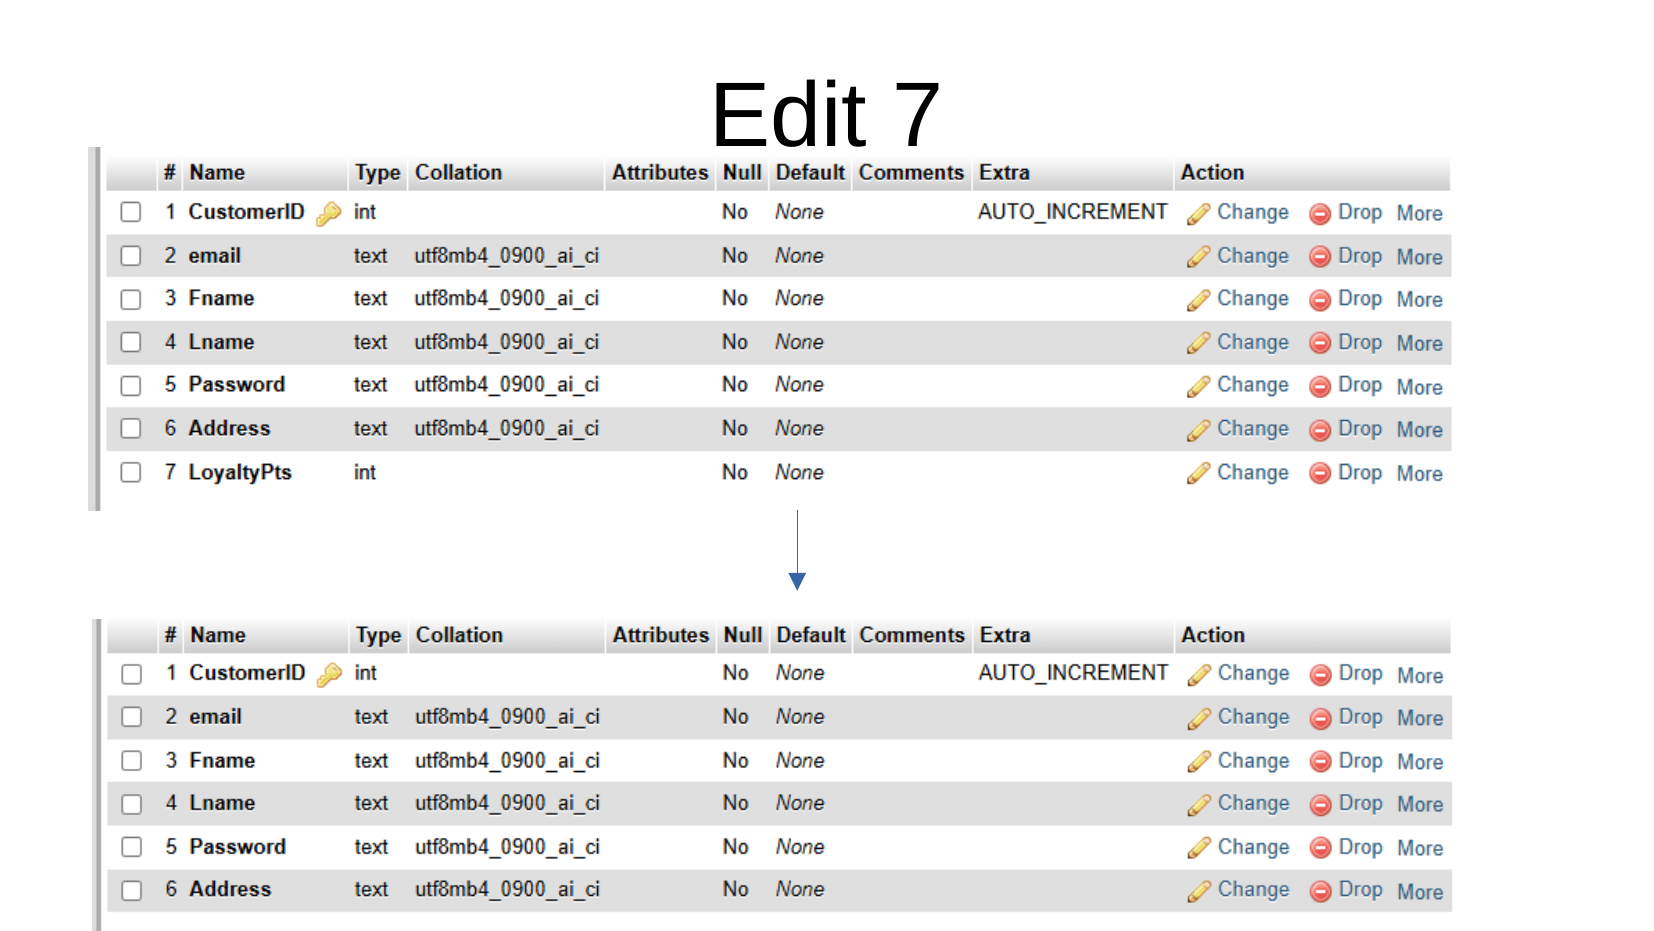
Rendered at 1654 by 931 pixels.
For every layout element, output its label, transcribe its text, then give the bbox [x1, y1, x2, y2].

picture [92, 619, 1565, 931]
title Edit 7 [82, 37, 1571, 193]
picture [88, 147, 1566, 511]
